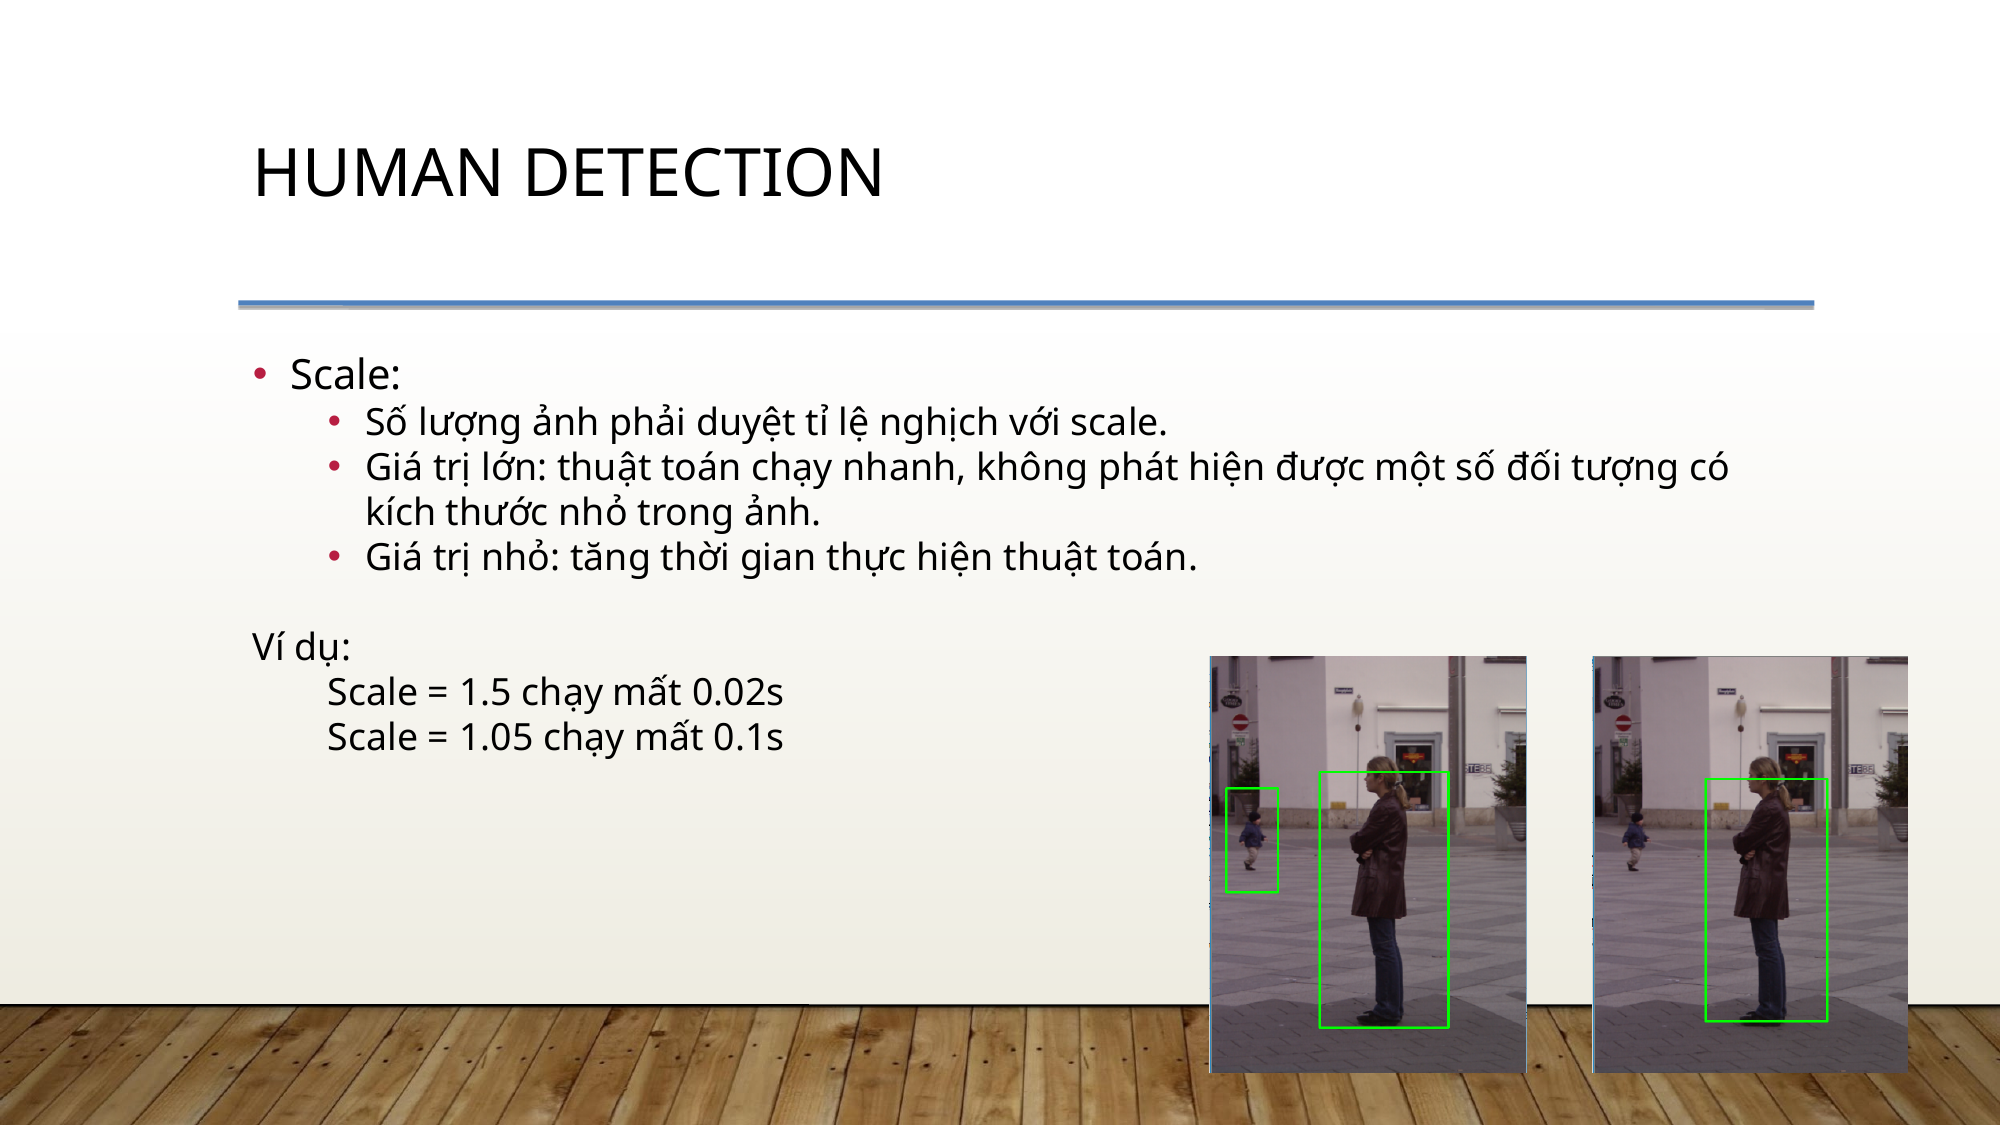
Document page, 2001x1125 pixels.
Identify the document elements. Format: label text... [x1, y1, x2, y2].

text_box Scale: Số lượng ảnh phải duyệt tỉ lệ nghịch với scale. Giá trị lớn: thuật toán chạy nhanh, không phát hiện được một số đối tượng có kích thước nhỏ trong ảnh. Giá trị nhỏ: tăng thời gian thực hiện thuật toán. Ví dụ: Scale = 1.5 chạy mất 0.02s Scale = 1.05 chạy mất 0.1s [238, 330, 1814, 897]
text_box HUMAN DETECTION [238, 131, 1814, 304]
picture [0, 656, 2000, 1125]
